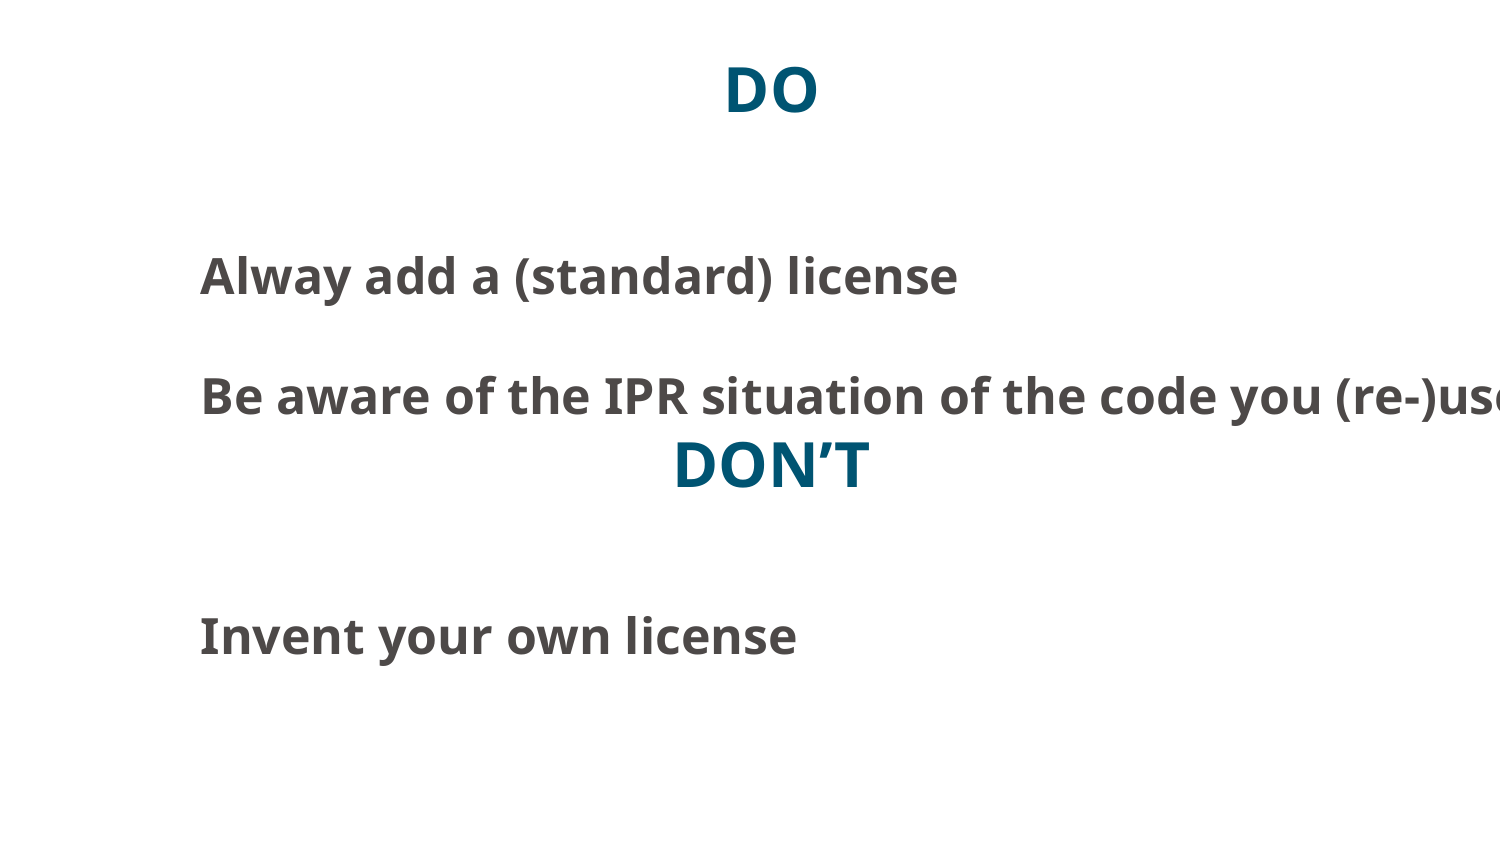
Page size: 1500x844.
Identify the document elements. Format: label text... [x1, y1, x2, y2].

text_box DON’T [325, 419, 1218, 534]
text_box Alway add a (standard) license Be aware of the IPR situation of the code you (re-)use Invent your own license [189, 179, 1500, 844]
text_box DO [325, 44, 1218, 159]
